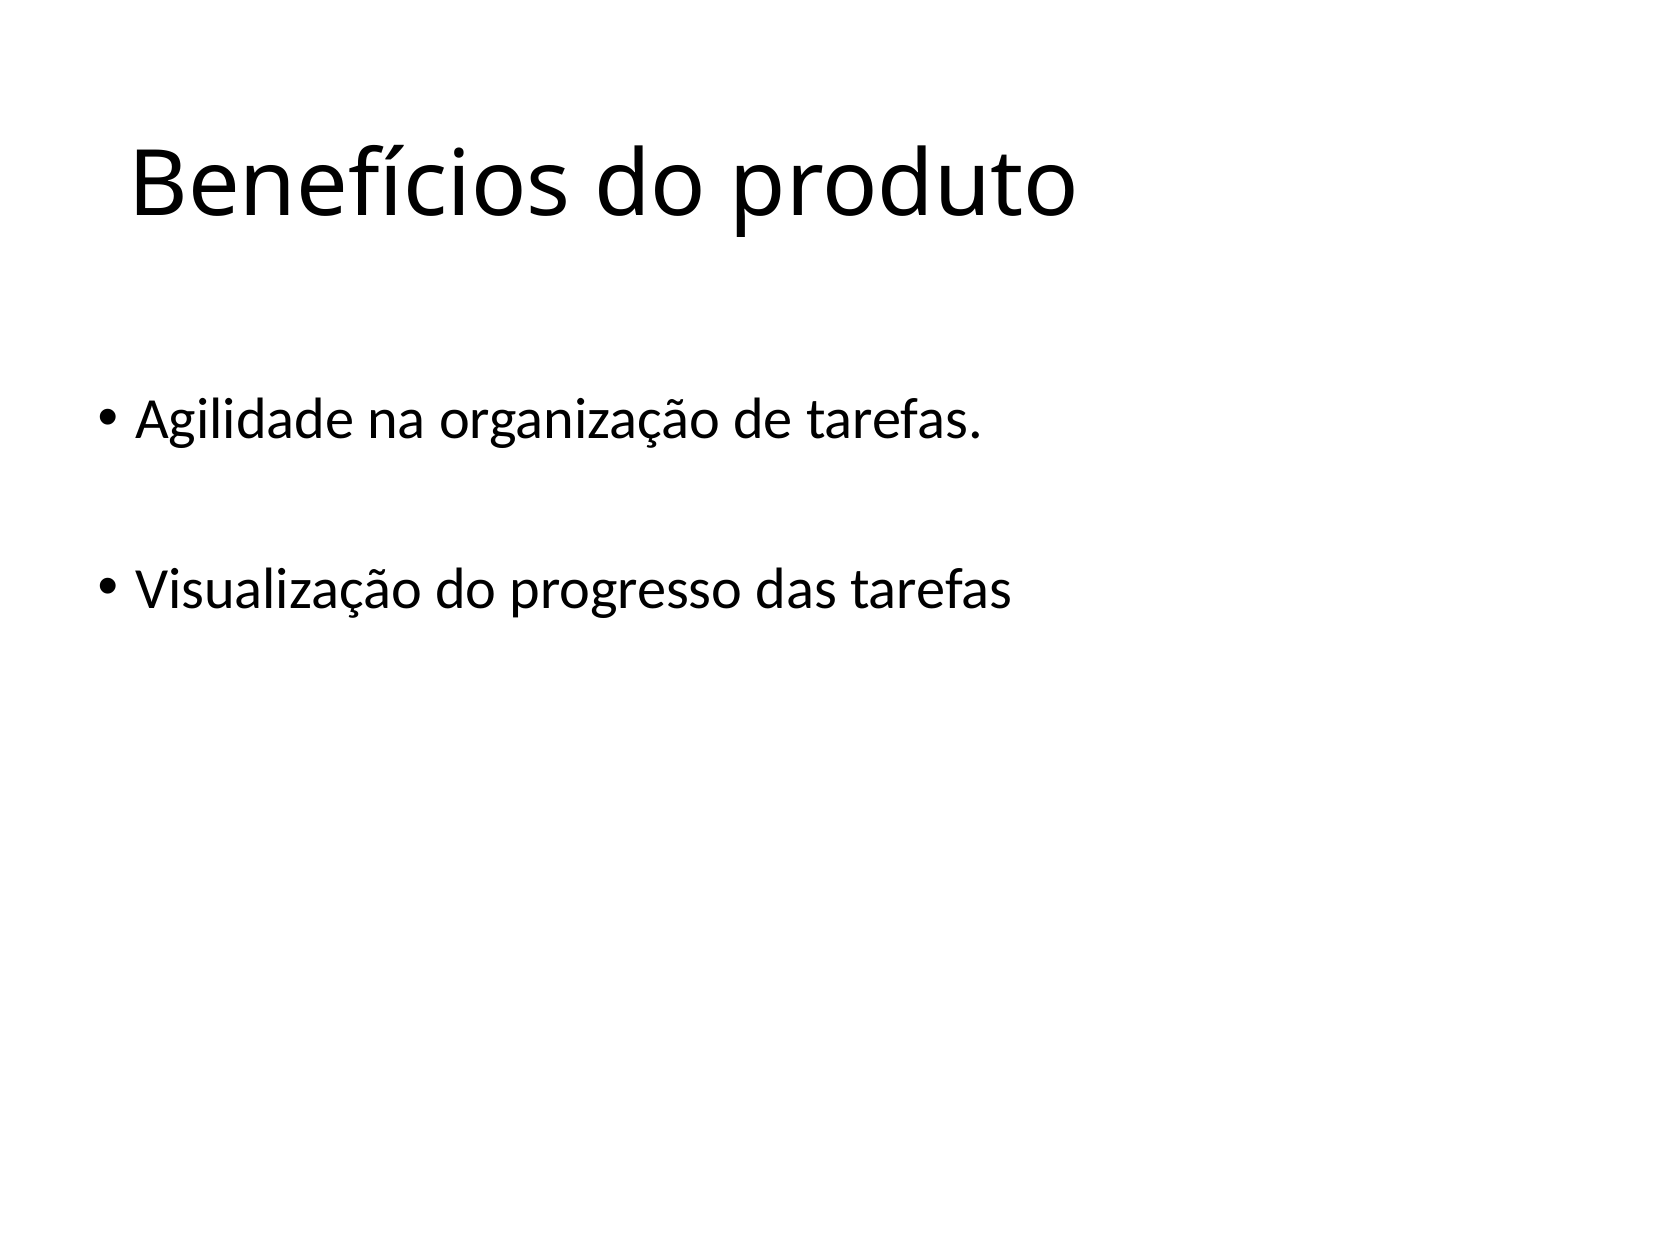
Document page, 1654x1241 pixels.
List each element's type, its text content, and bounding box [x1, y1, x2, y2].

title Benefícios do produto [113, 65, 1540, 290]
list Agilidade na organização de tarefas. Visualização do progresso das tarefas [82, 290, 1607, 1193]
